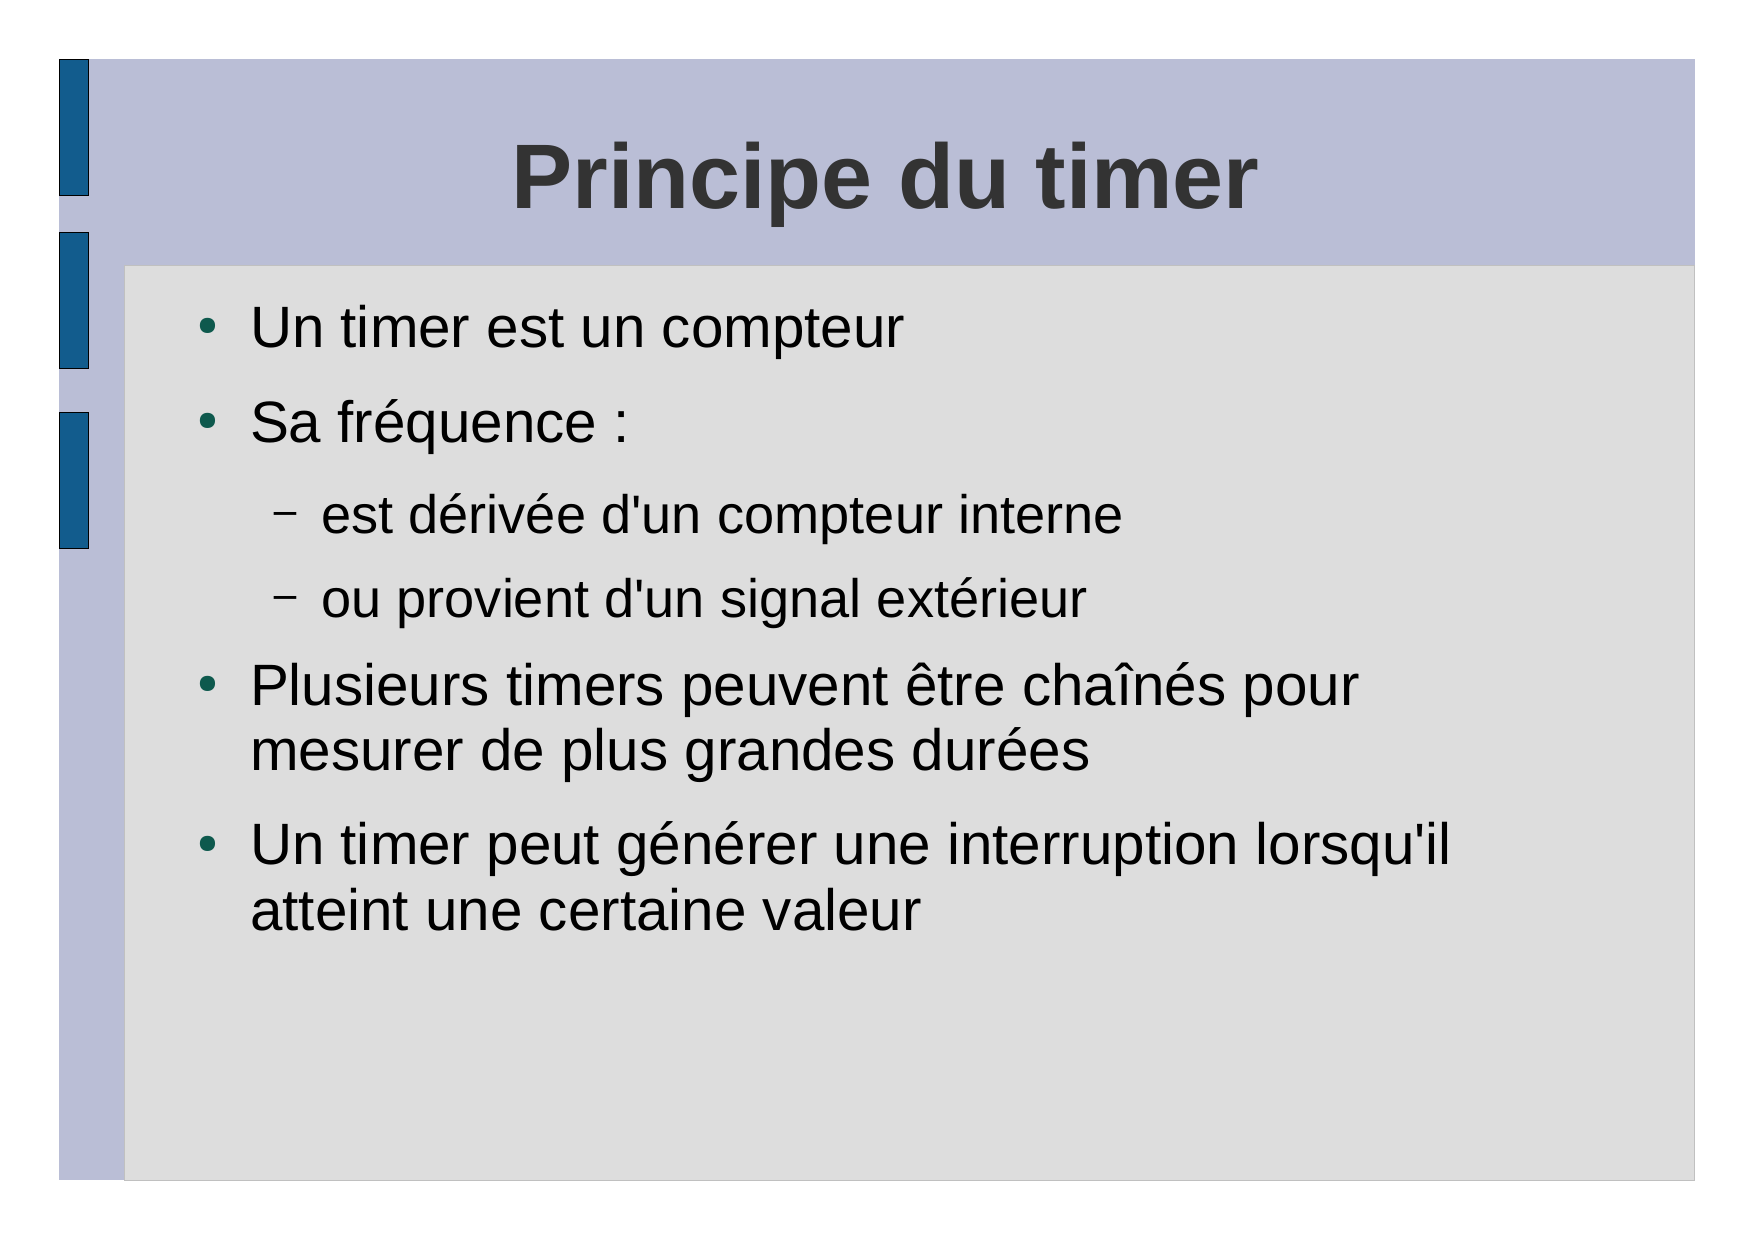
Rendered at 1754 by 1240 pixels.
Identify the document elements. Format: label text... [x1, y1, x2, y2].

title Principe du timer [118, 88, 1654, 266]
list Un timer est un compteur Sa fréquence : est dérivée d'un compteur interne ou provient d'un signal extérieur Plusieurs timers peuvent être chaînés pour mesurer de plus grandes durées Un timer peut générer une interruption lorsqu'il atteint une certaine valeur [179, 295, 1577, 1093]
